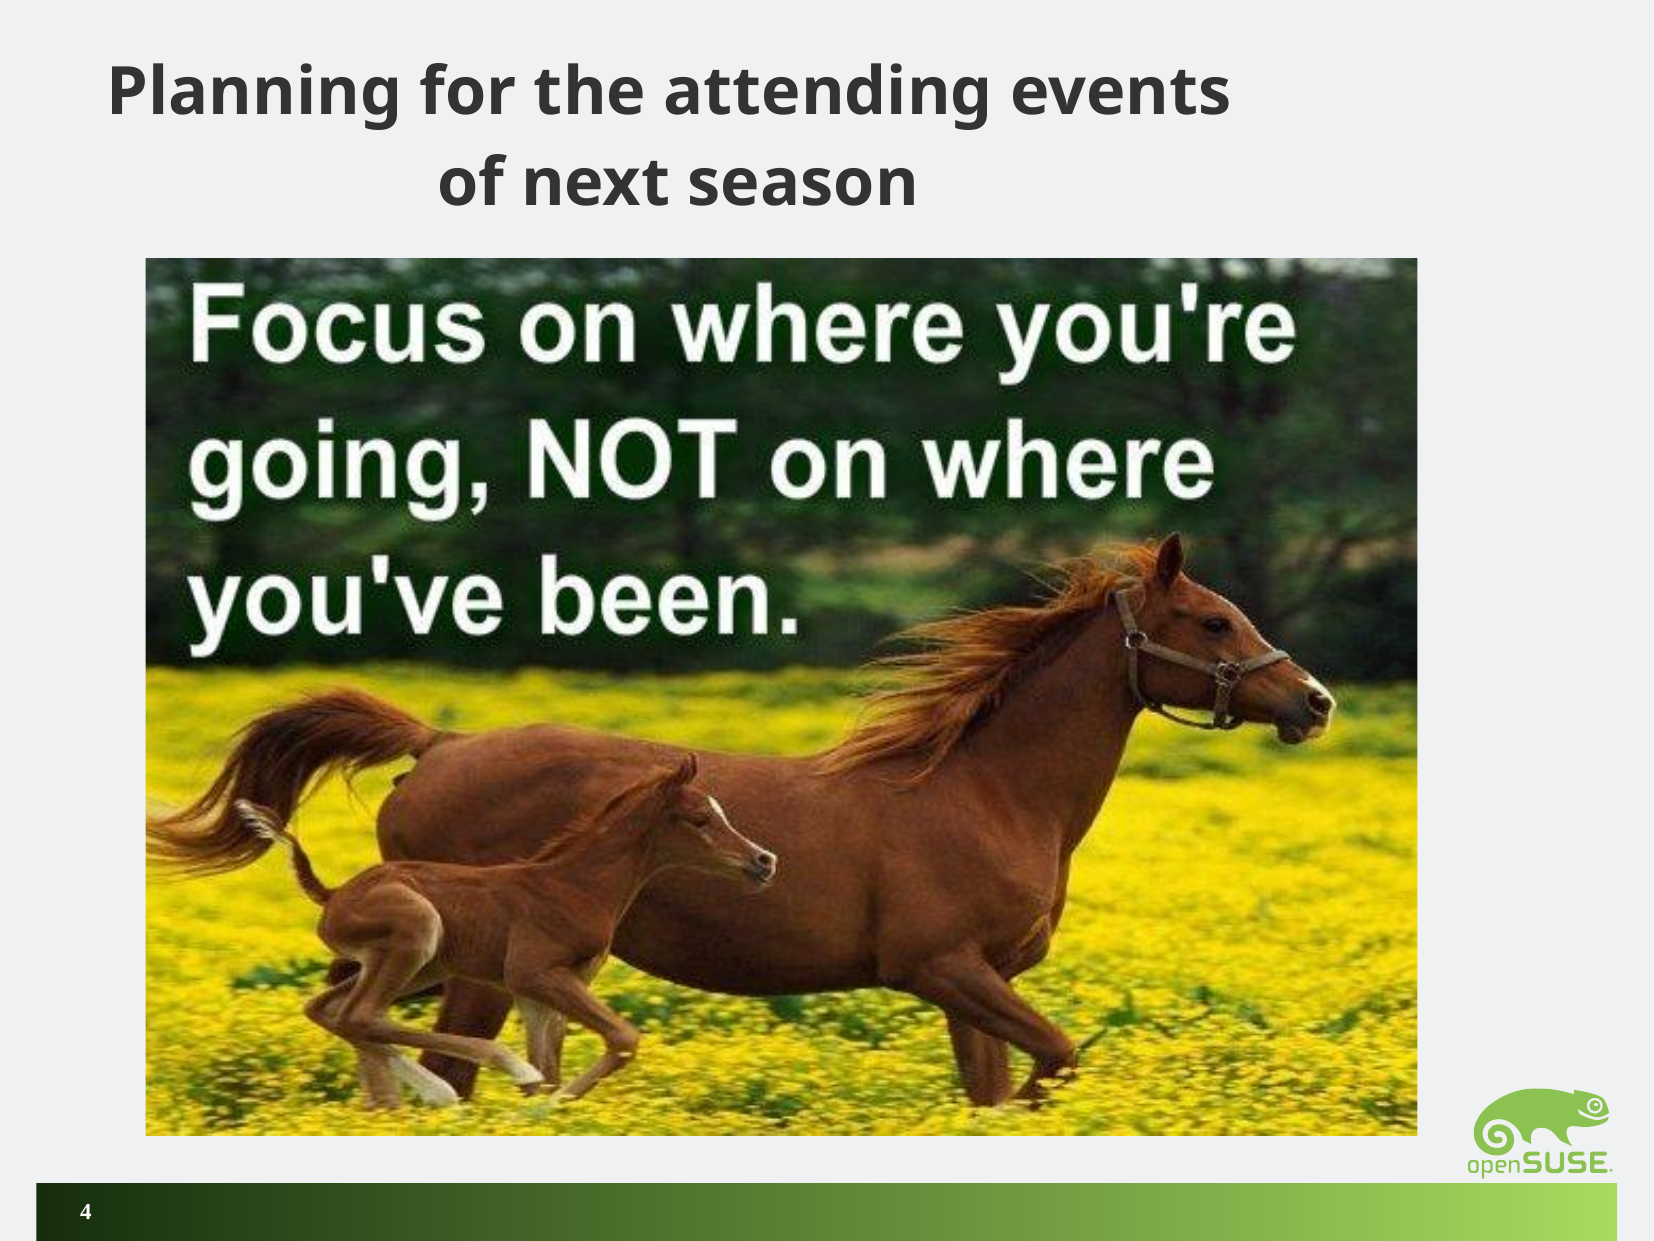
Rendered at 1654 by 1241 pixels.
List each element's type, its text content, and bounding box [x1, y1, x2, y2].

picture [0, 0, 1654, 1241]
text_box [145, 258, 1418, 1136]
title Planning for the attending events of next season [106, 24, 1654, 244]
